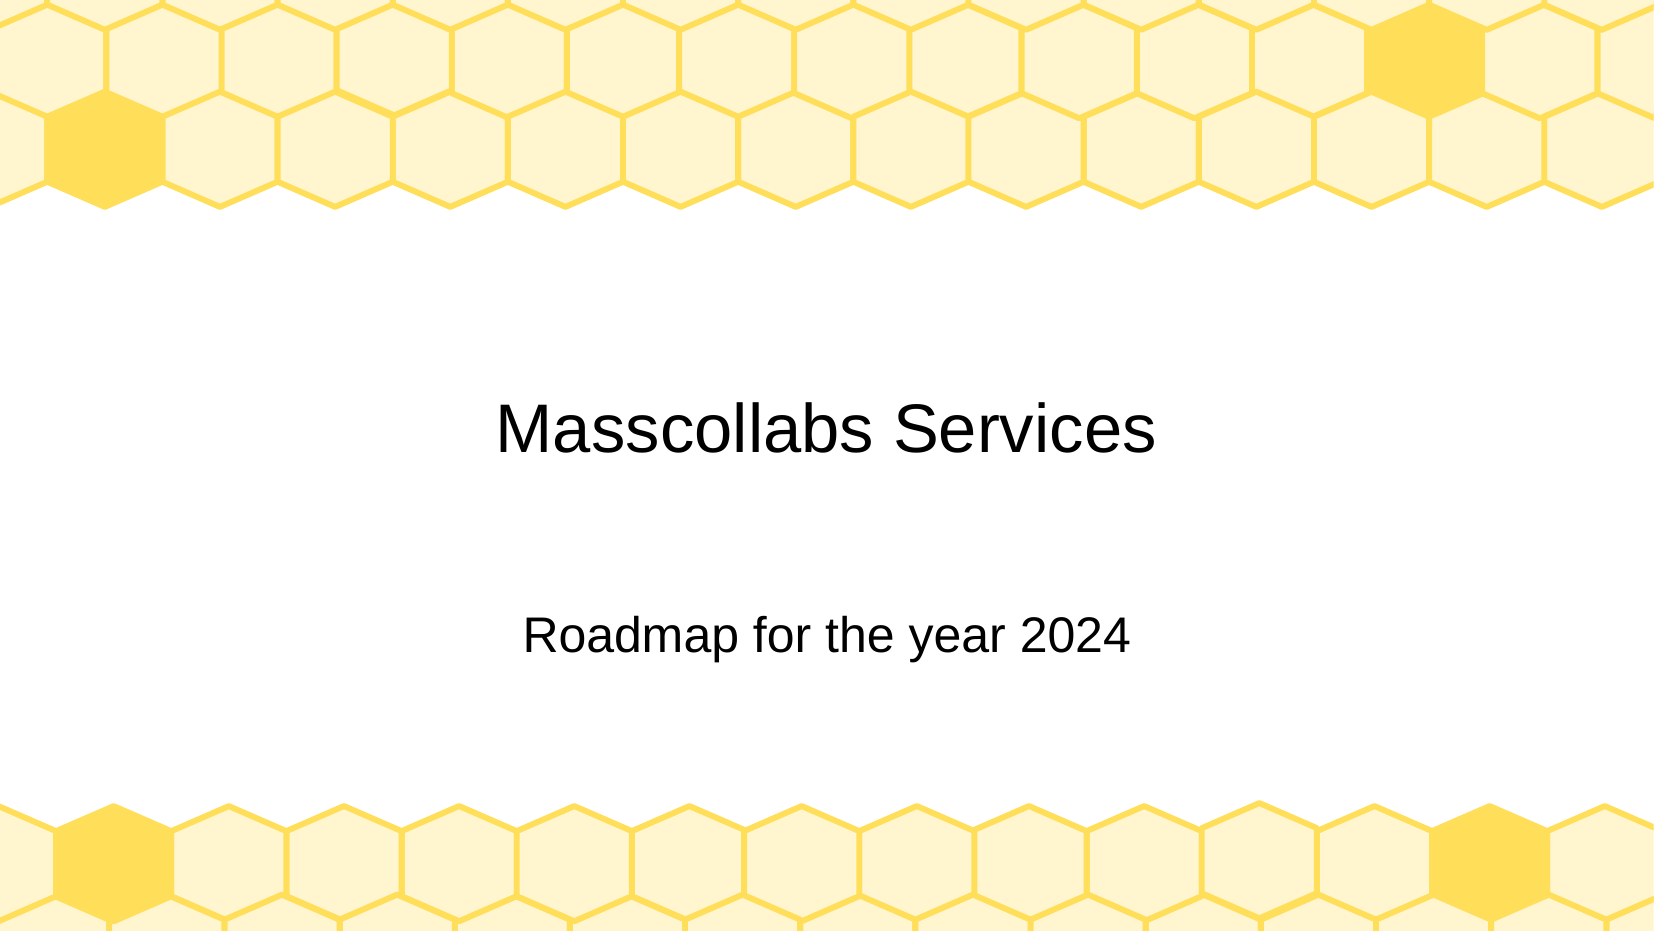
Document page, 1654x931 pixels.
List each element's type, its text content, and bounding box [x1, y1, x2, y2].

subtitle Roadmap for the year 2024 [88, 561, 1565, 709]
title Masscollabs Services [88, 324, 1565, 532]
